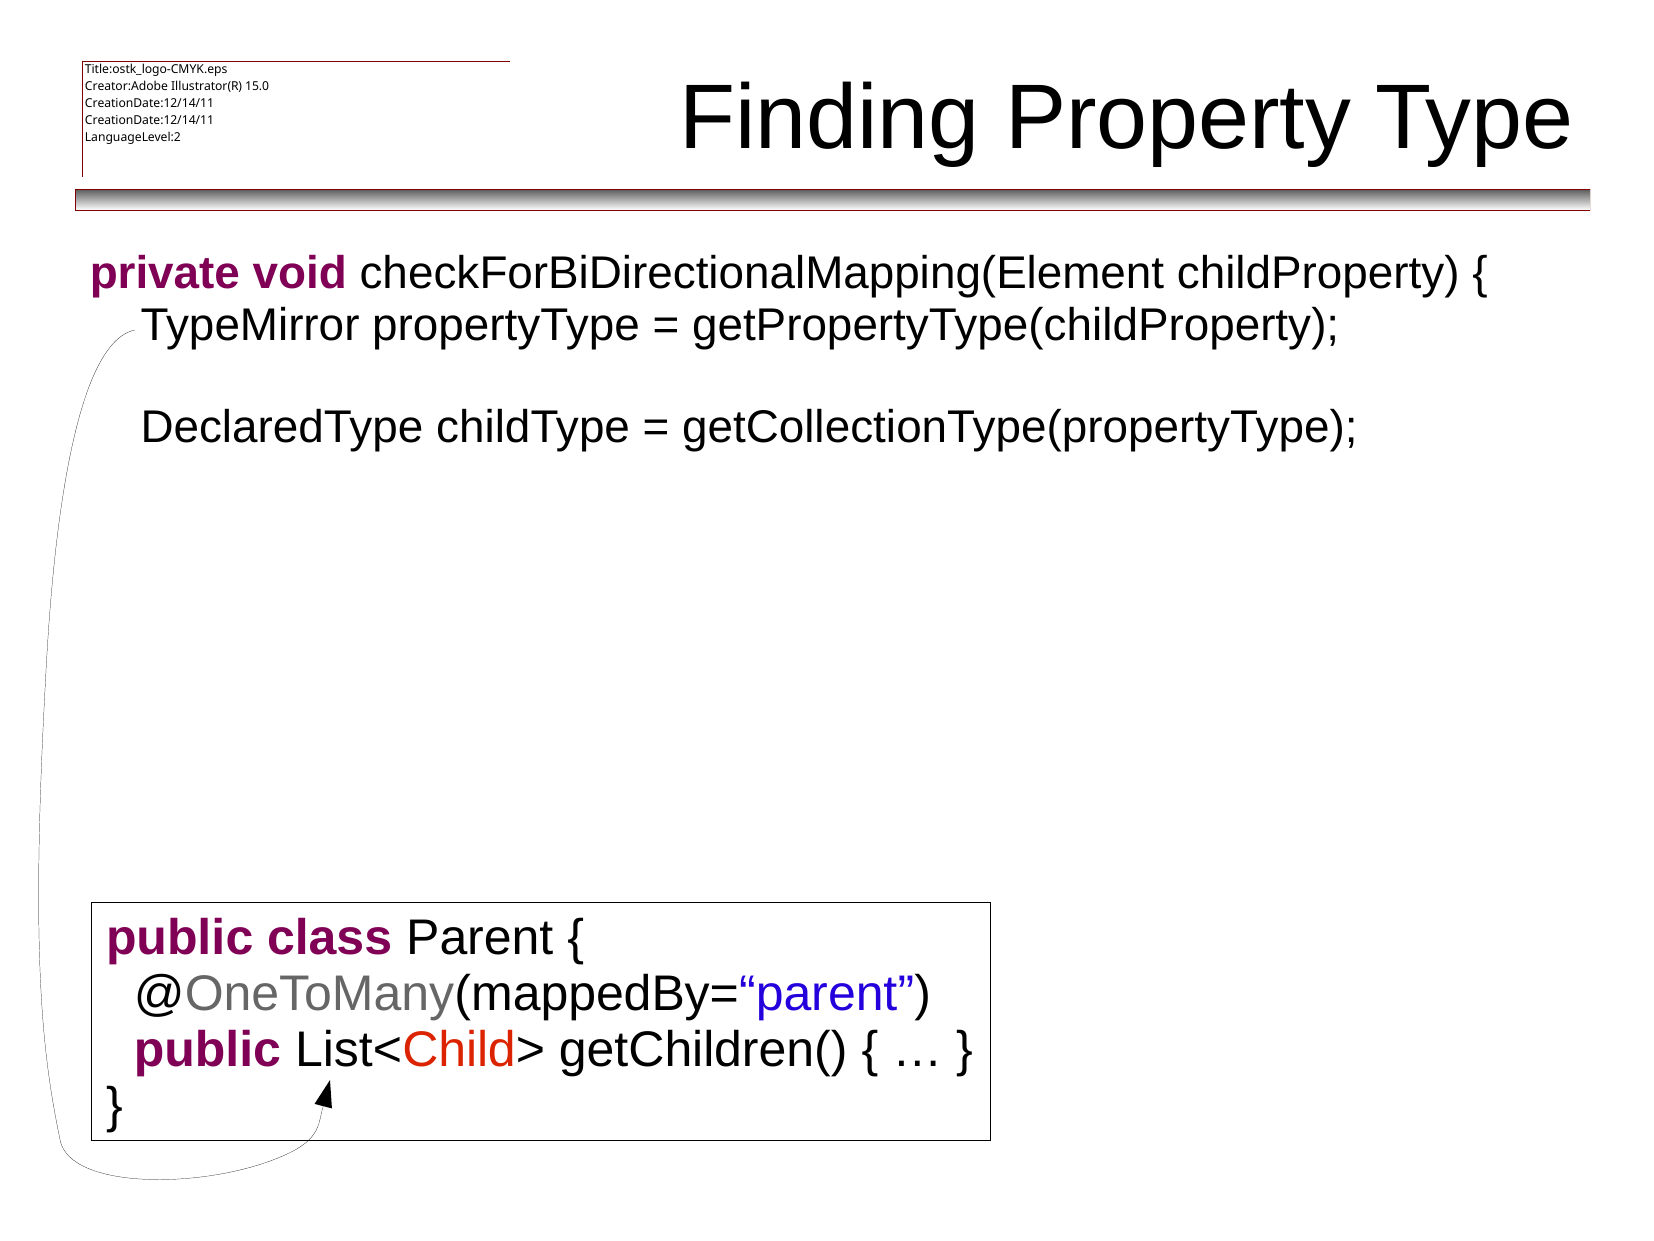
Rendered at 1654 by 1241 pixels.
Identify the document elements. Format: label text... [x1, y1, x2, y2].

text_box private void checkForBiDirectionalMapping(Element childProperty) { TypeMirror propertyType = getPropertyType(childProperty); DeclaredType childType = getCollectionType(propertyType); [74, 240, 1590, 460]
text_box public class Parent { @OneToMany(mappedBy=“parent”) public List<Child> getChildren() { … } } [91, 902, 991, 1141]
title Finding Property Type [529, 65, 1576, 169]
